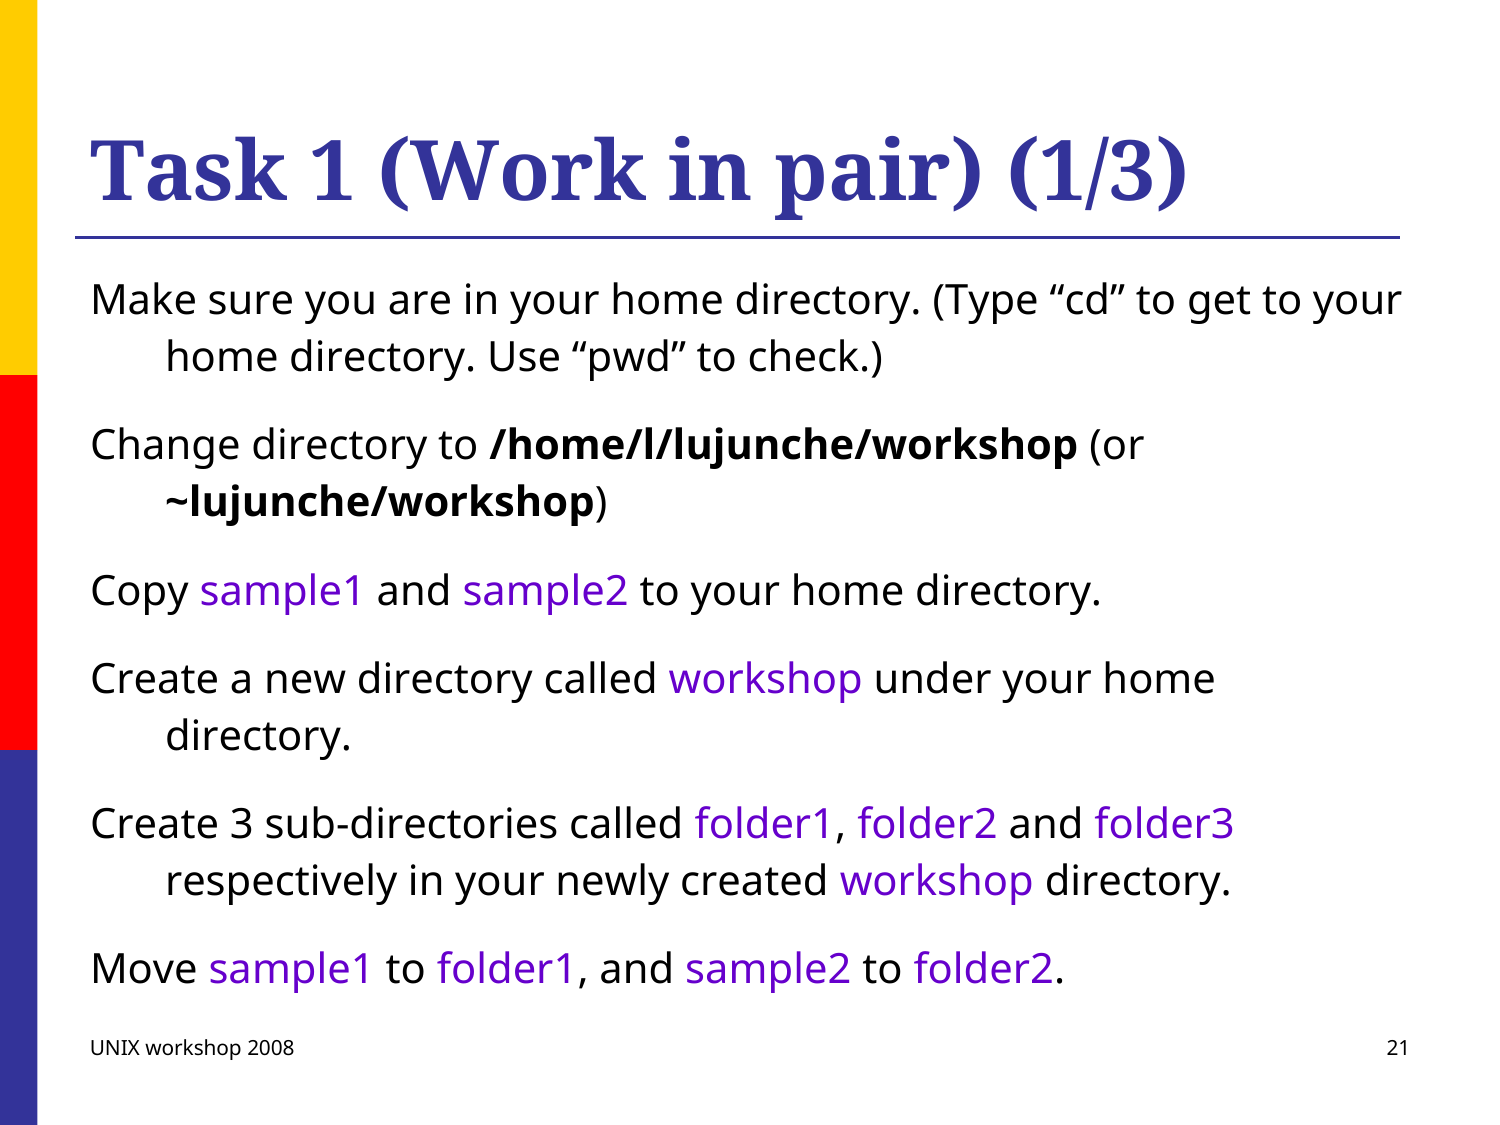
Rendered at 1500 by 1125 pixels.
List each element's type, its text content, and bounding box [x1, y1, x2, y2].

text_box <number> [1074, 1026, 1426, 1101]
text_box UNIX workshop 2008 [74, 1025, 426, 1101]
title Task 1 (Work in pair) (1/3) [75, 45, 1426, 233]
list Make sure you are in your home directory. (Type “cd” to get to your home directory. Use “pwd” to check.) Change directory to /home/l/lujunche/workshop (or ~lujunche/workshop) Copy sample1 and sample2 to your home directory. Create a new directory called workshop under your home directory. Create 3 sub-directories called folder1, folder2 and folder3 respectively in your newly created workshop directory. Move sample1 to folder1, and sample2 to folder2. [75, 262, 1426, 1026]
